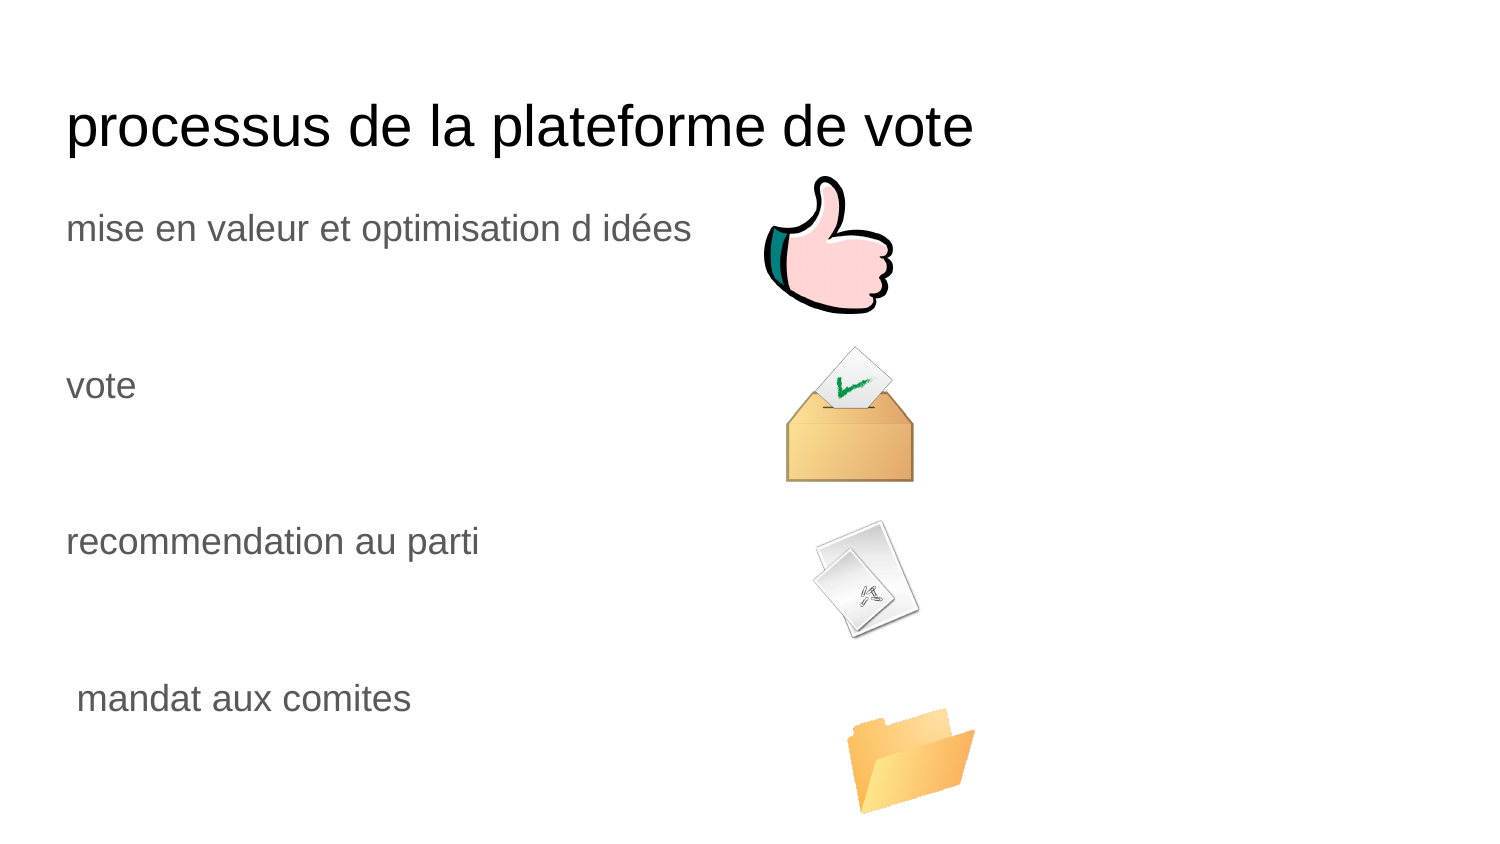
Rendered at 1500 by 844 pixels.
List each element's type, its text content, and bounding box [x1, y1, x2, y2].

picture [802, 515, 930, 643]
picture [786, 346, 914, 483]
list mise en valeur et optimisation d idées vote recommendation au parti mandat aux comites [51, 189, 1449, 750]
picture [764, 176, 893, 314]
title processus de la plateforme de vote [51, 72, 1449, 167]
picture [847, 708, 975, 814]
